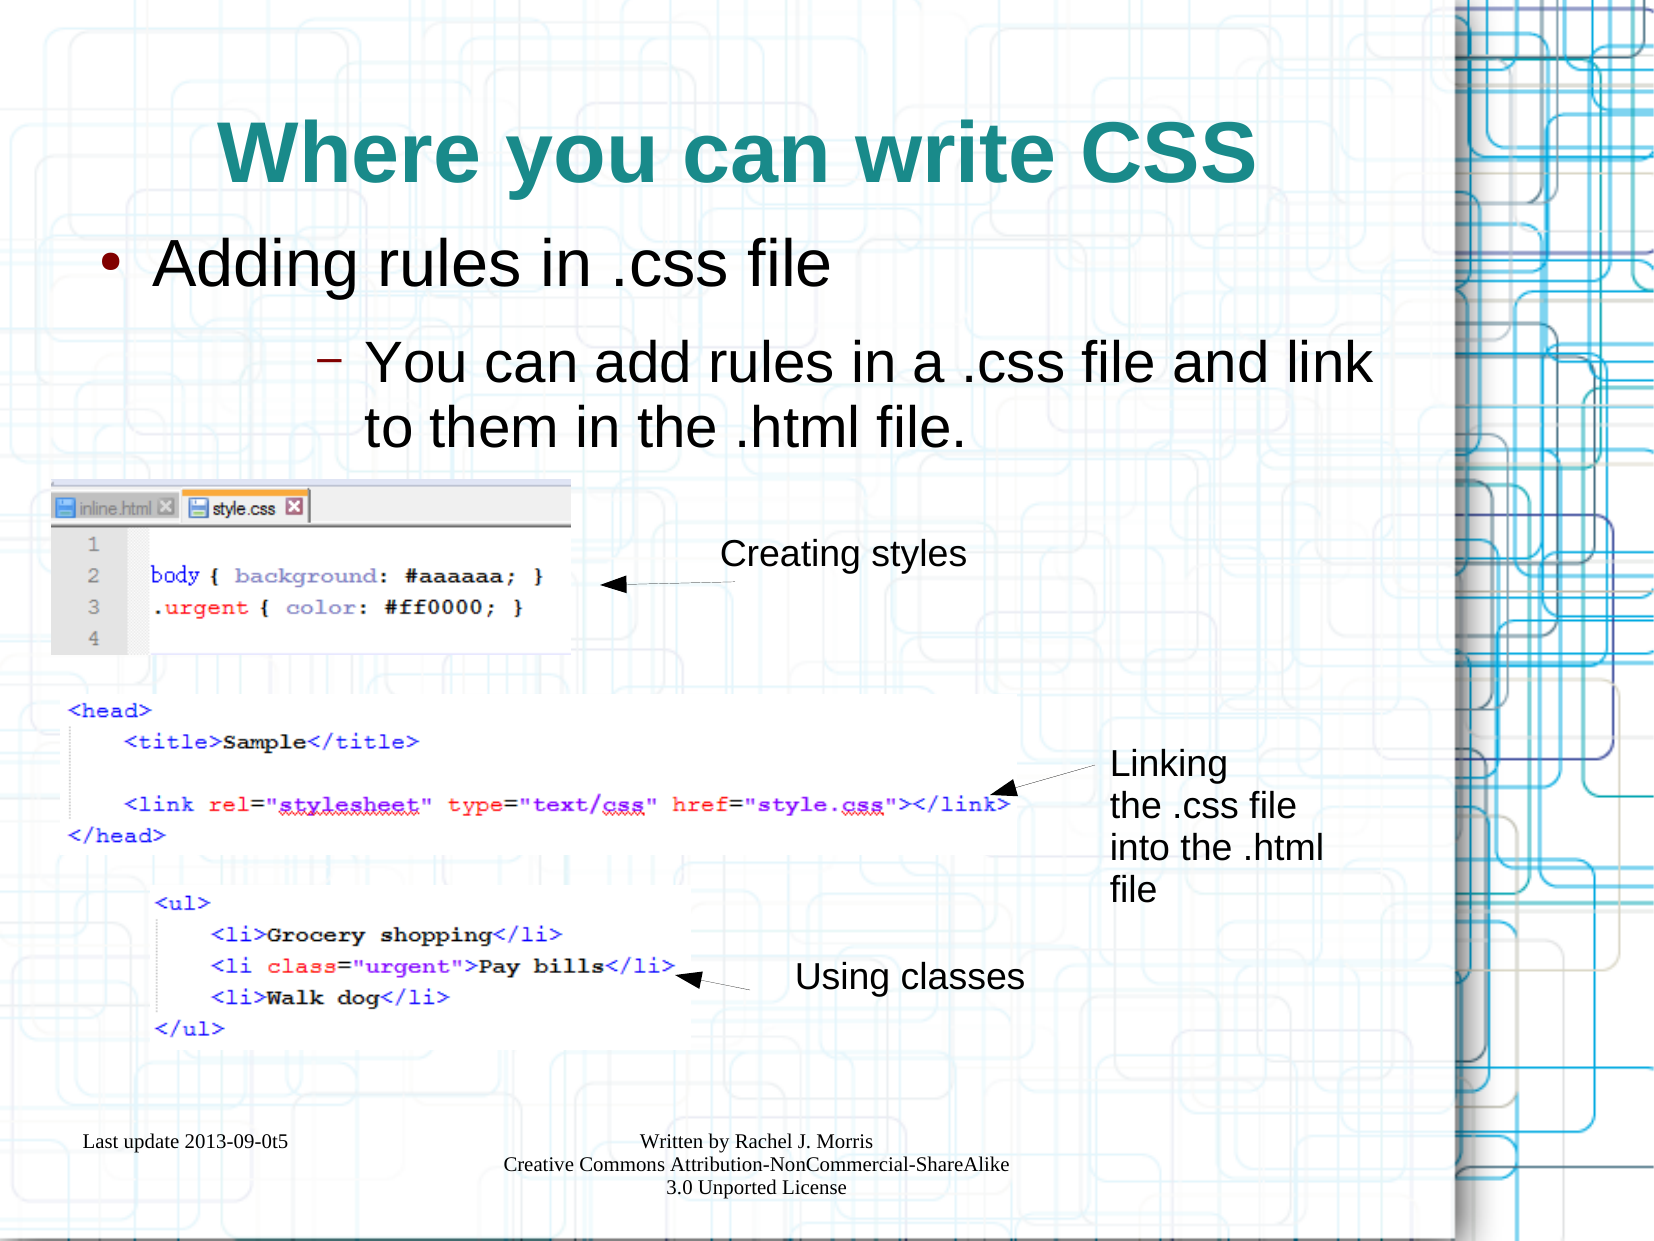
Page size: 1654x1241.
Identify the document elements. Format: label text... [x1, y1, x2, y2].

text_box Using classes [780, 948, 1096, 1006]
title Where you can write CSS [59, 49, 1418, 257]
list Adding rules in .css file You can add rules in a .css file and link to them in the .html file. [81, 225, 1416, 946]
text_box Creating styles [705, 525, 1126, 582]
text_box Linking the .css file into the .html file [1095, 735, 1381, 876]
picture [0, 0, 1654, 1241]
